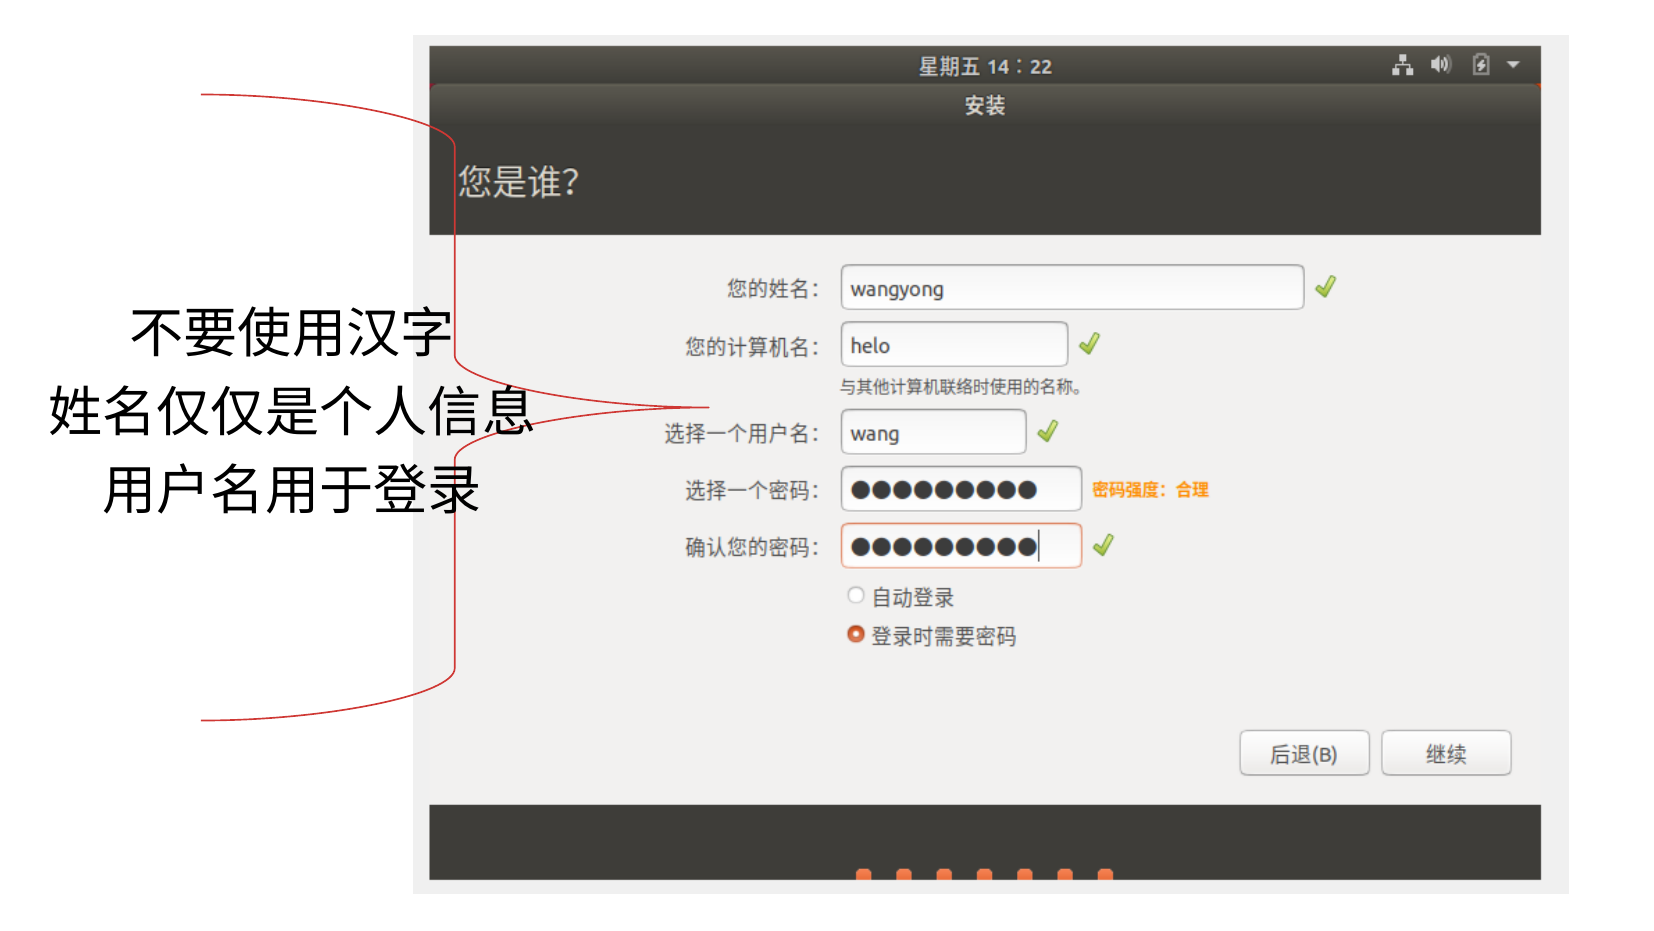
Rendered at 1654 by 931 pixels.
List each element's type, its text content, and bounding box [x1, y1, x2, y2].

text_box 不要使用汉字 姓名仅仅是个人信息 用户名用于登录 [200, 94, 709, 721]
picture [413, 35, 1569, 894]
picture [455, 470, 467, 475]
picture [455, 479, 467, 484]
